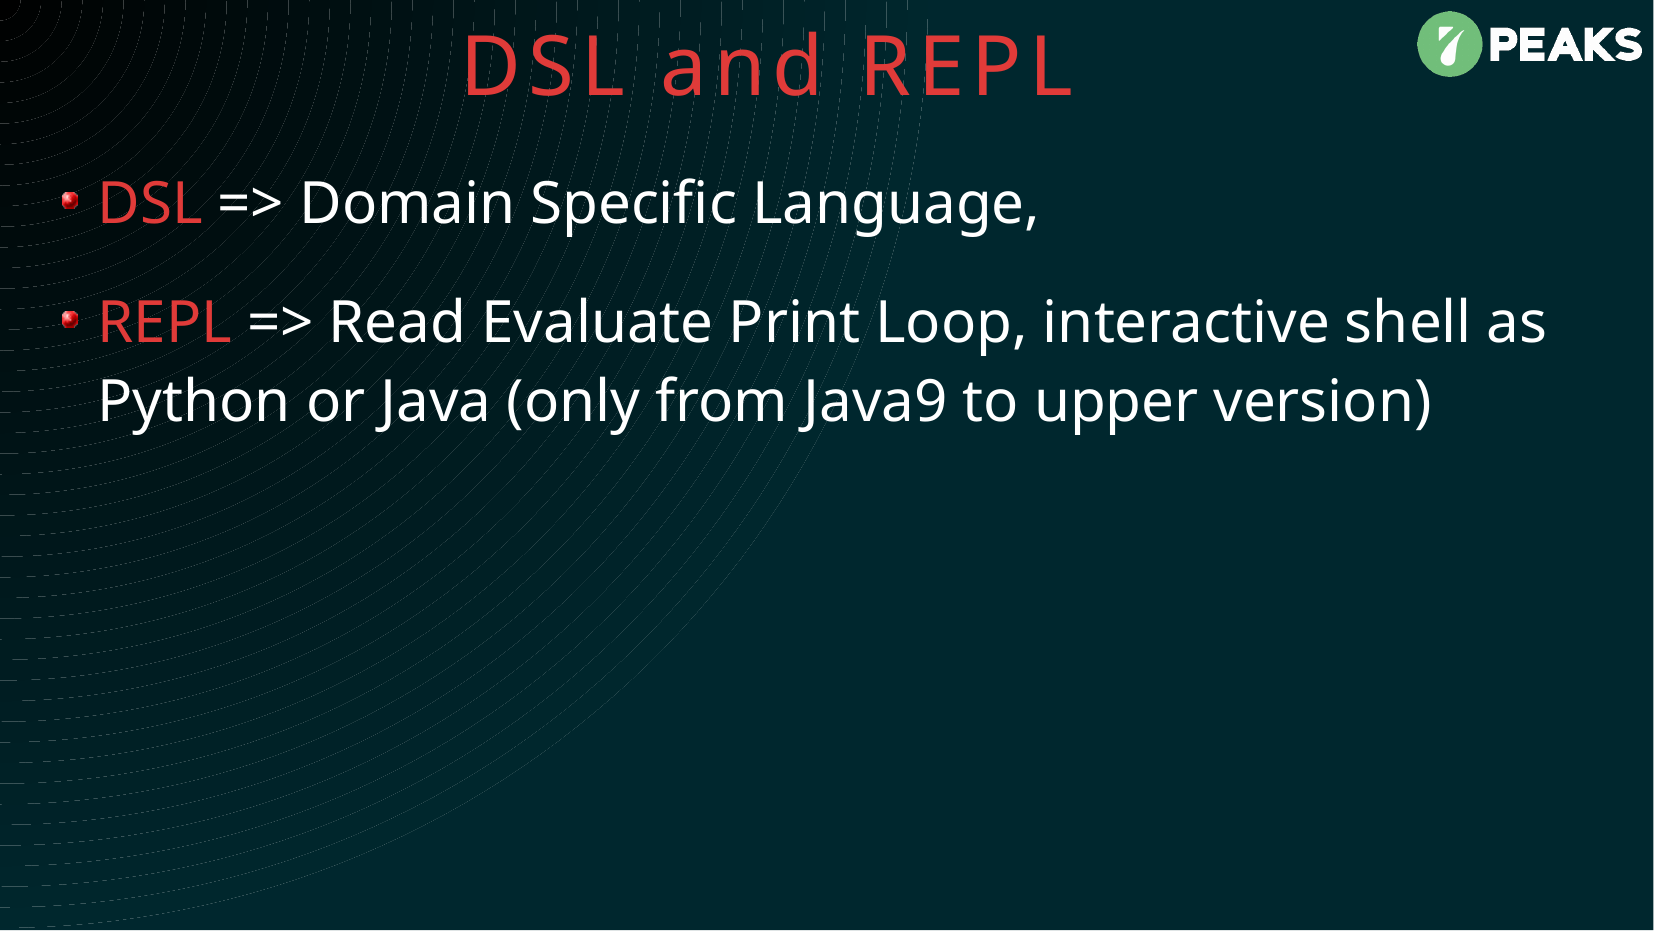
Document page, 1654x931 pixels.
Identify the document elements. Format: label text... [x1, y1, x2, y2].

picture [1417, 11, 1642, 77]
text_box DSL => Domain Specific Language, REPL => Read Evaluate Print Loop, interactive shell as Python or Java (only from Java9 to upper version) [47, 153, 1607, 697]
text_box DSL and REPL [445, 0, 1208, 142]
